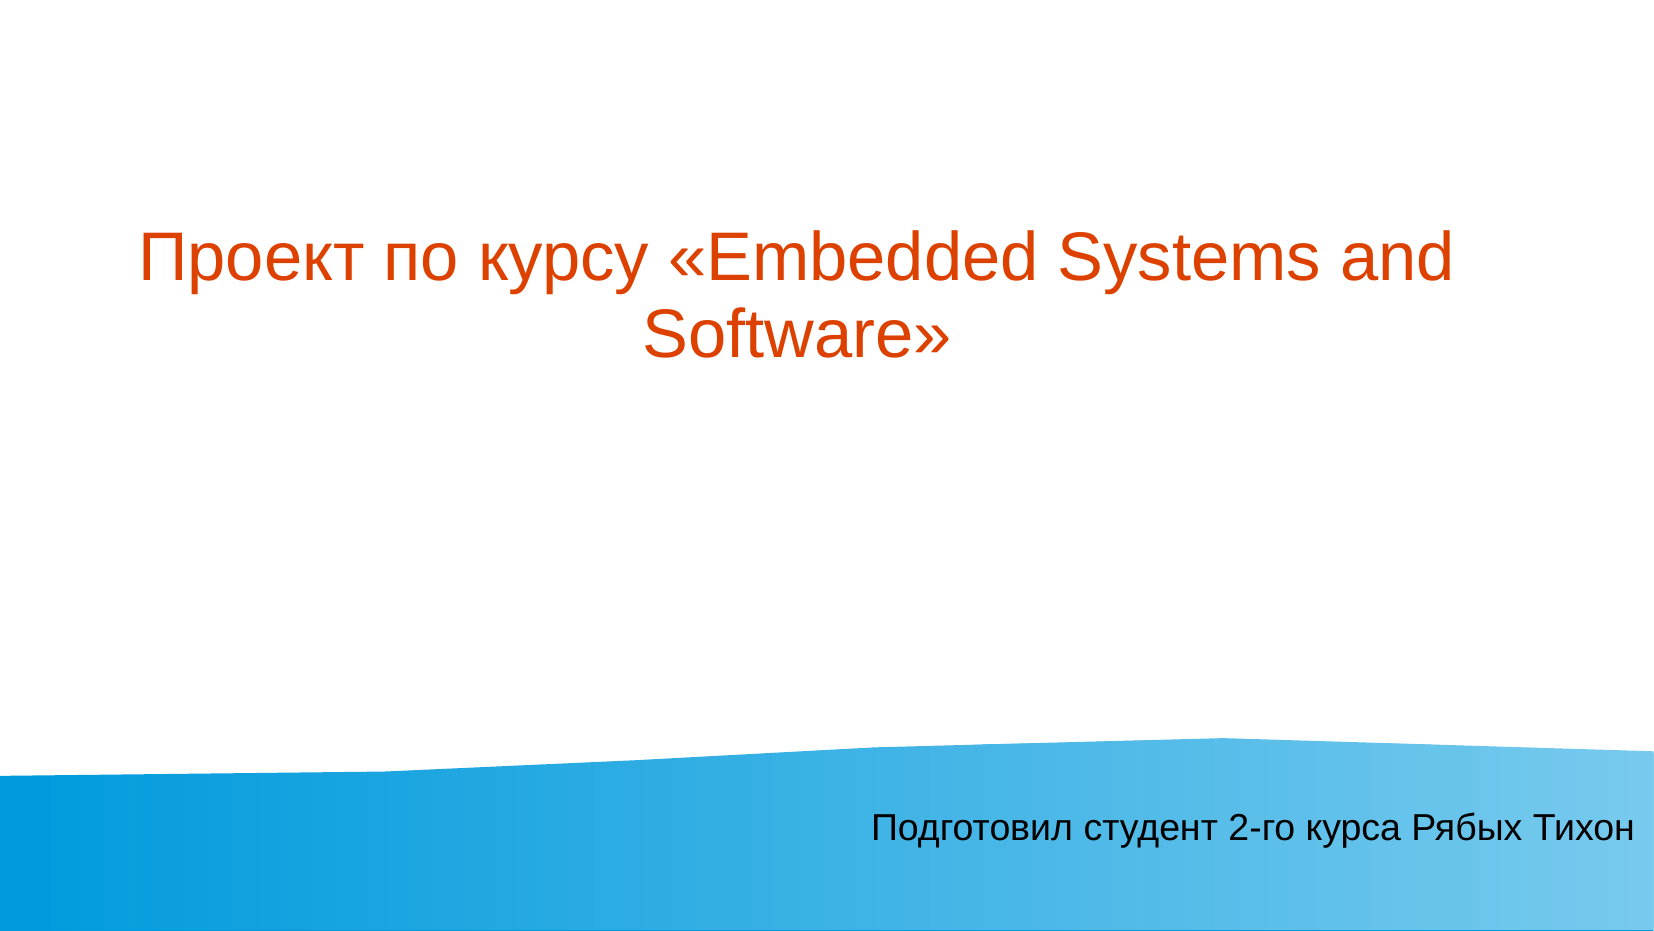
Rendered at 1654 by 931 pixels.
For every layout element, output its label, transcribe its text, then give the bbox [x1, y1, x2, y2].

text_box Подготовил студент 2-го курса Рябых Тихон [856, 799, 1651, 857]
title Проект по курсу «Embedded Systems and Software» [59, 206, 1536, 384]
